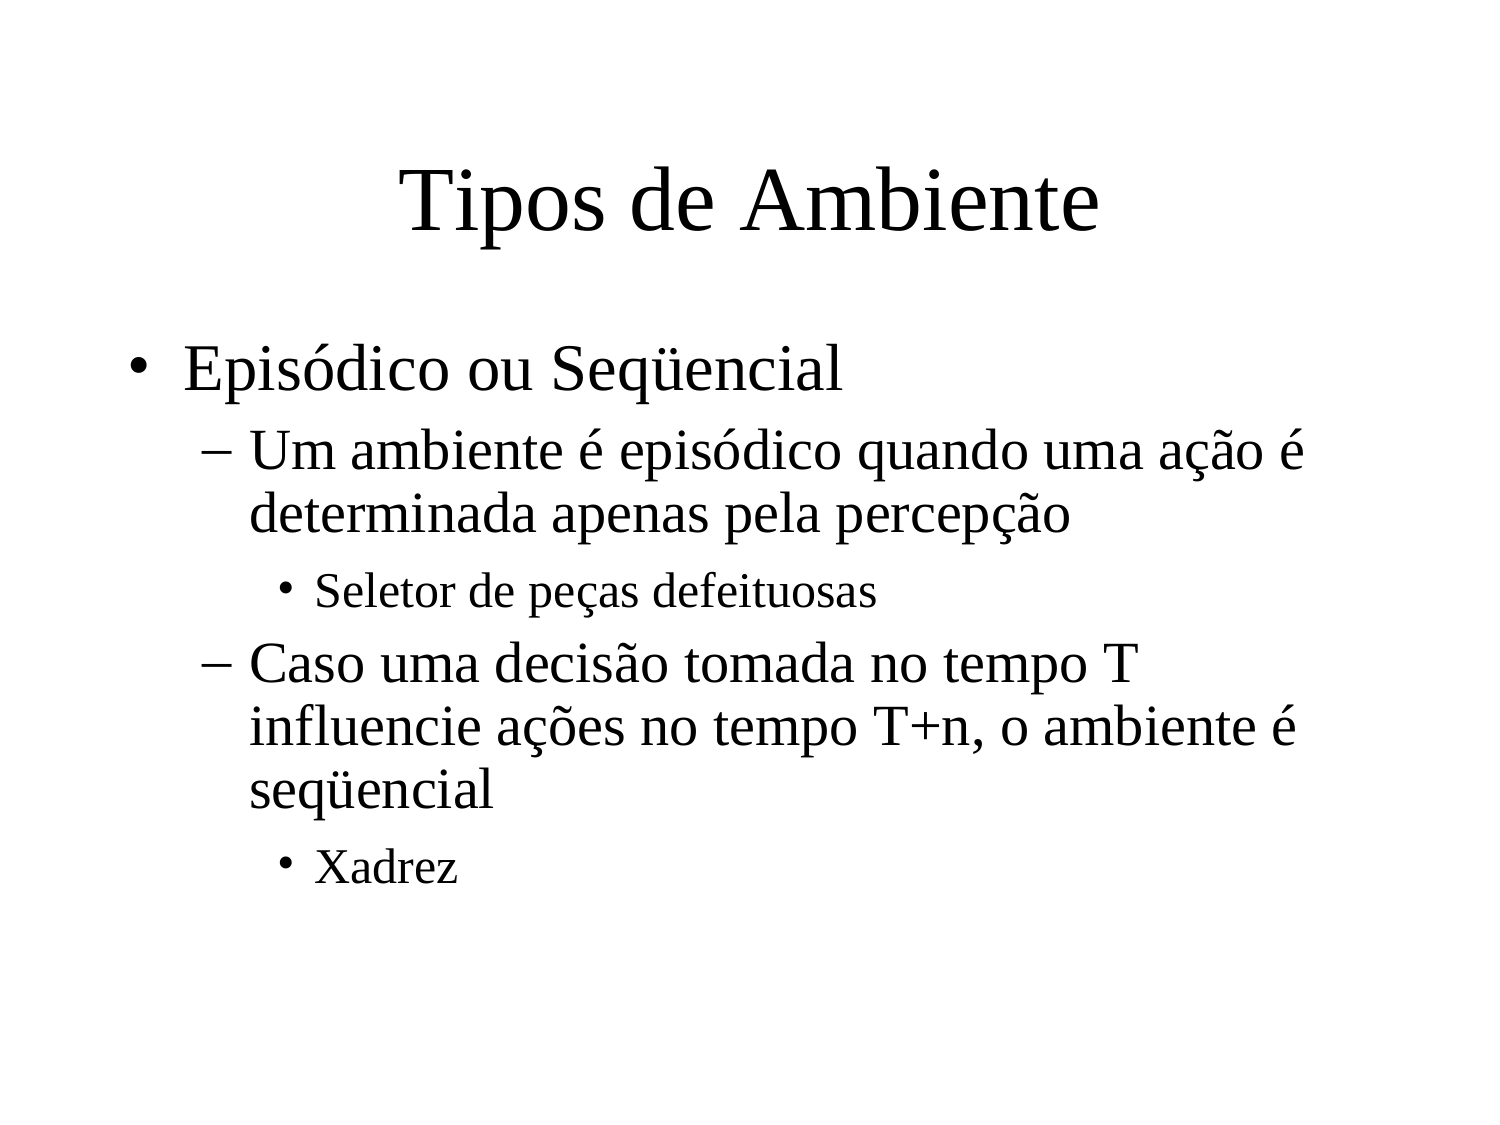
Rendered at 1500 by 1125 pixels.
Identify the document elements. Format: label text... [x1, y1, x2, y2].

title Tipos de Ambiente [112, 99, 1388, 288]
list Episódico ou Seqüencial Um ambiente é episódico quando uma ação é determinada apenas pela percepção Seletor de peças defeituosas Caso uma decisão tomada no tempo T influencie ações no tempo T+n, o ambiente é seqüencial Xadrez [112, 324, 1388, 1001]
